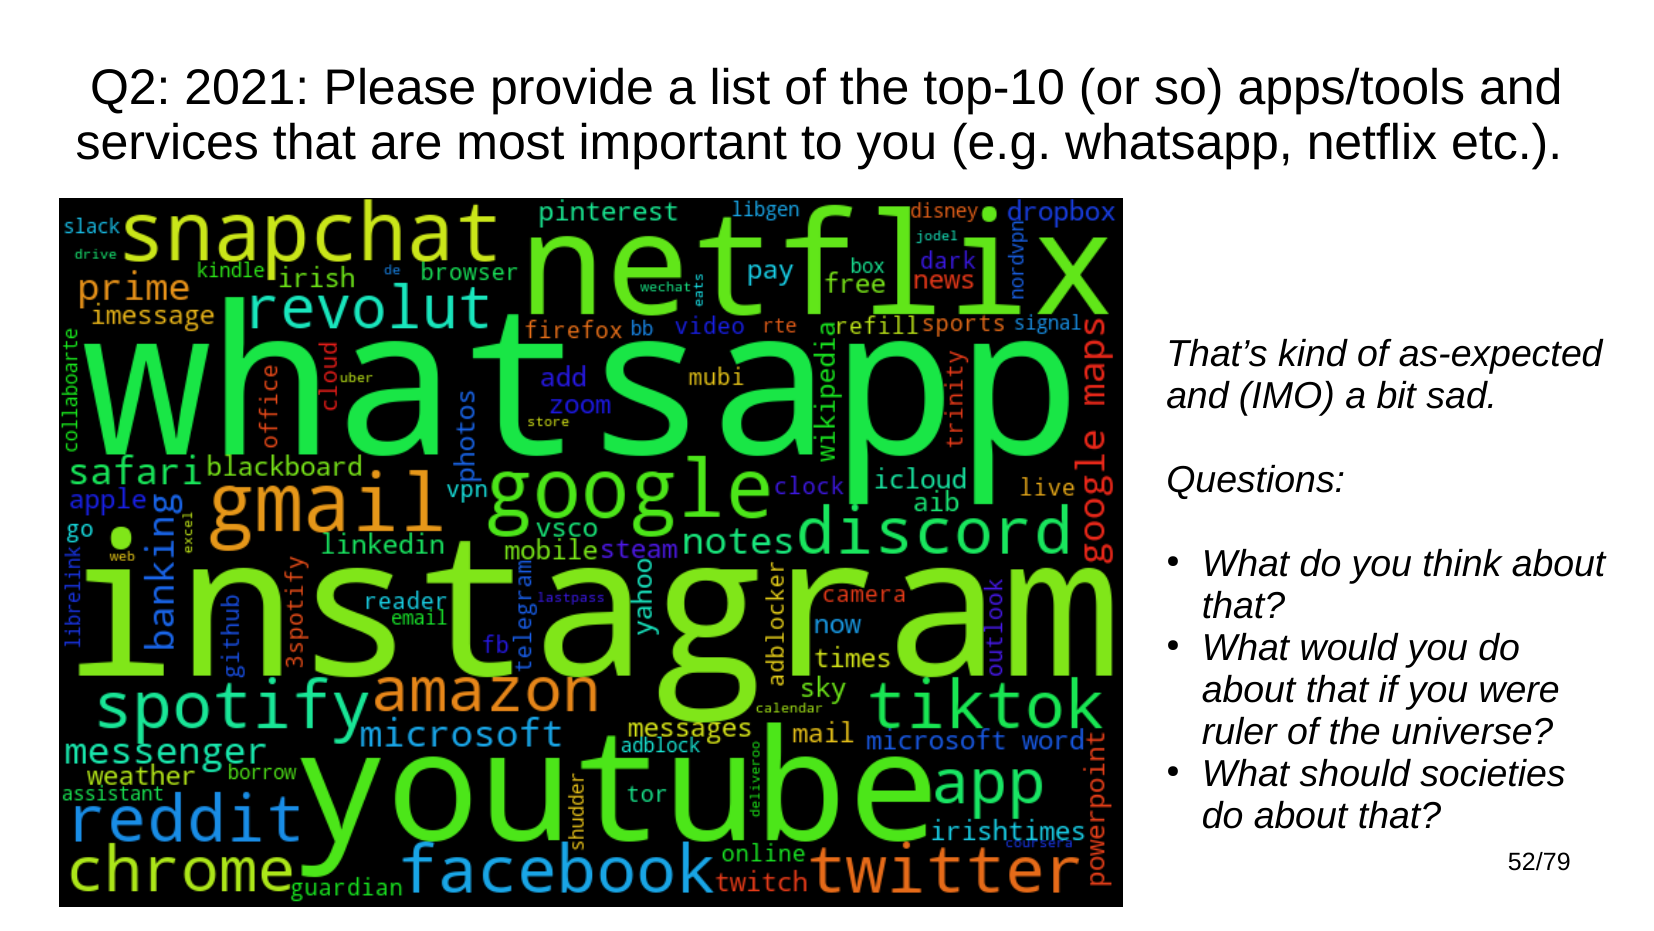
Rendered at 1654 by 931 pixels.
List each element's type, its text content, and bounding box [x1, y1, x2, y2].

text_box That’s kind of as-expected and (IMO) a bit sad. Questions: What do you think about that? What would you do about that if you were ruler of the universe? What should societies do about that? [1151, 324, 1625, 886]
title Q2: 2021: Please provide a list of the top-10 (or so) apps/tools and services that are most important to you (e.g. whatsapp, netflix etc.). [29, 31, 1625, 199]
picture [59, 198, 1123, 908]
